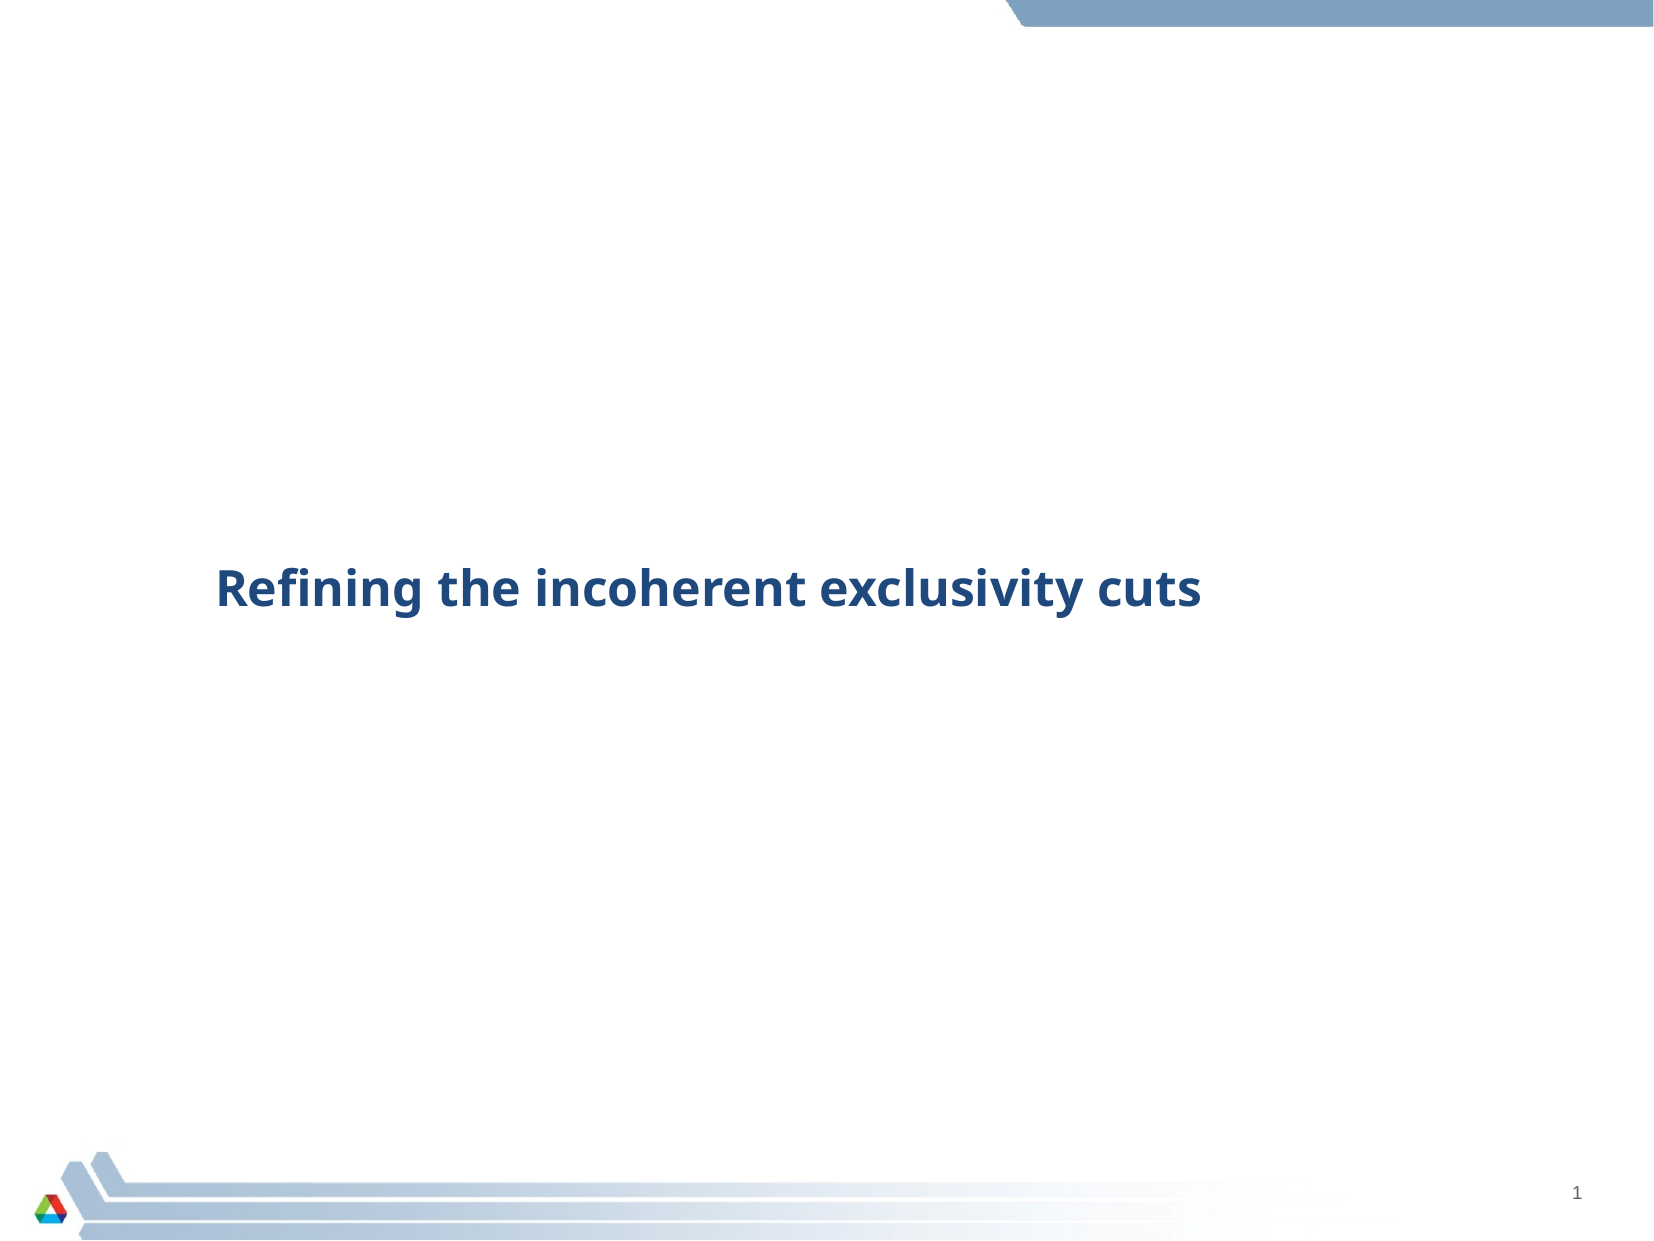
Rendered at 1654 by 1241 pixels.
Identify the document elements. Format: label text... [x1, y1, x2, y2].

picture [0, 0, 1654, 28]
picture [0, 1143, 1654, 1240]
title Refining the incoherent exclusivity cuts [199, 548, 1441, 826]
